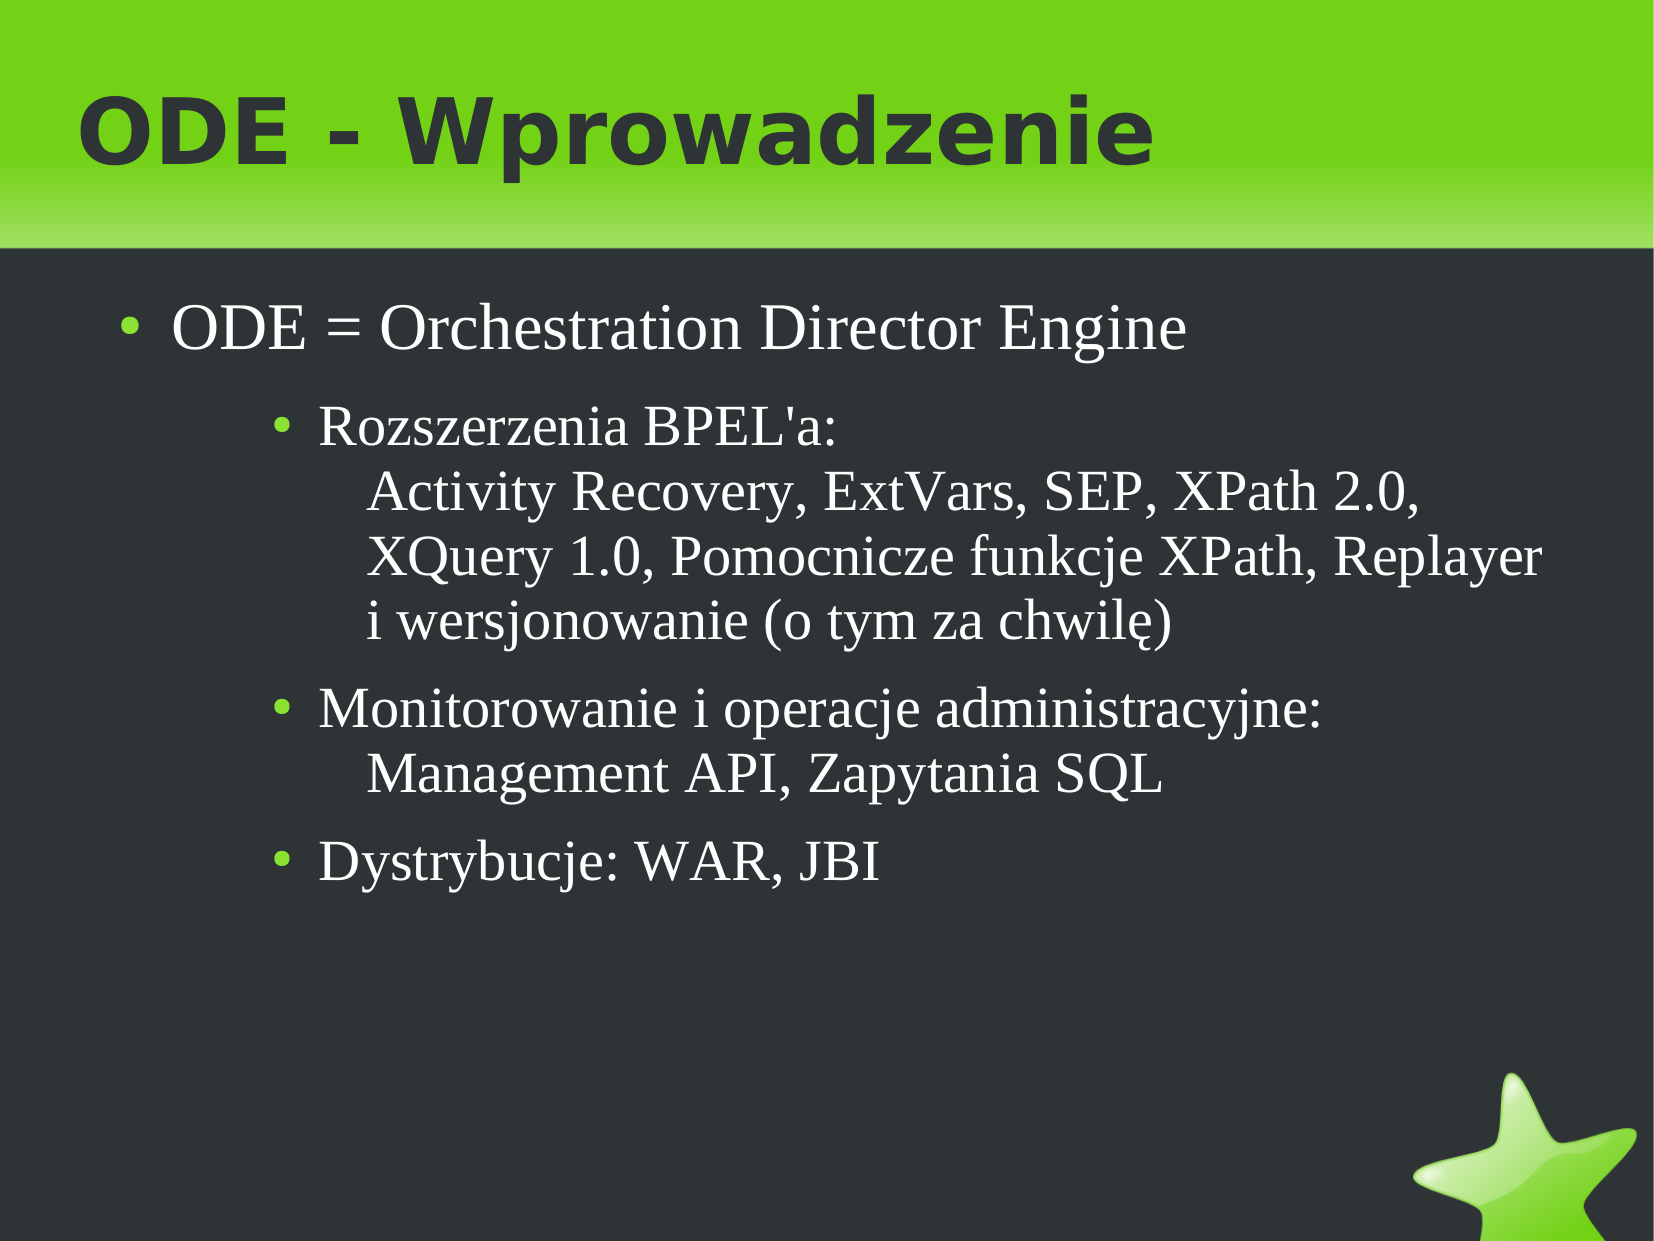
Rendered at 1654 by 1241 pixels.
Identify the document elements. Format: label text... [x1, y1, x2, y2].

title ODE - Wprowadzenie [76, 36, 1565, 229]
list ODE = Orchestration Director Engine Rozszerzenia BPEL'a: Activity Recovery, ExtVars, SEP, XPath 2.0, XQuery 1.0, Pomocnicze funkcje XPath, Replayer i wersjonowanie (o tym za chwilę) Monitorowanie i operacje administracyjne: Management API, Zapytania SQL Dystrybucje: WAR, JBI [82, 290, 1571, 1094]
picture [0, 0, 1654, 1241]
